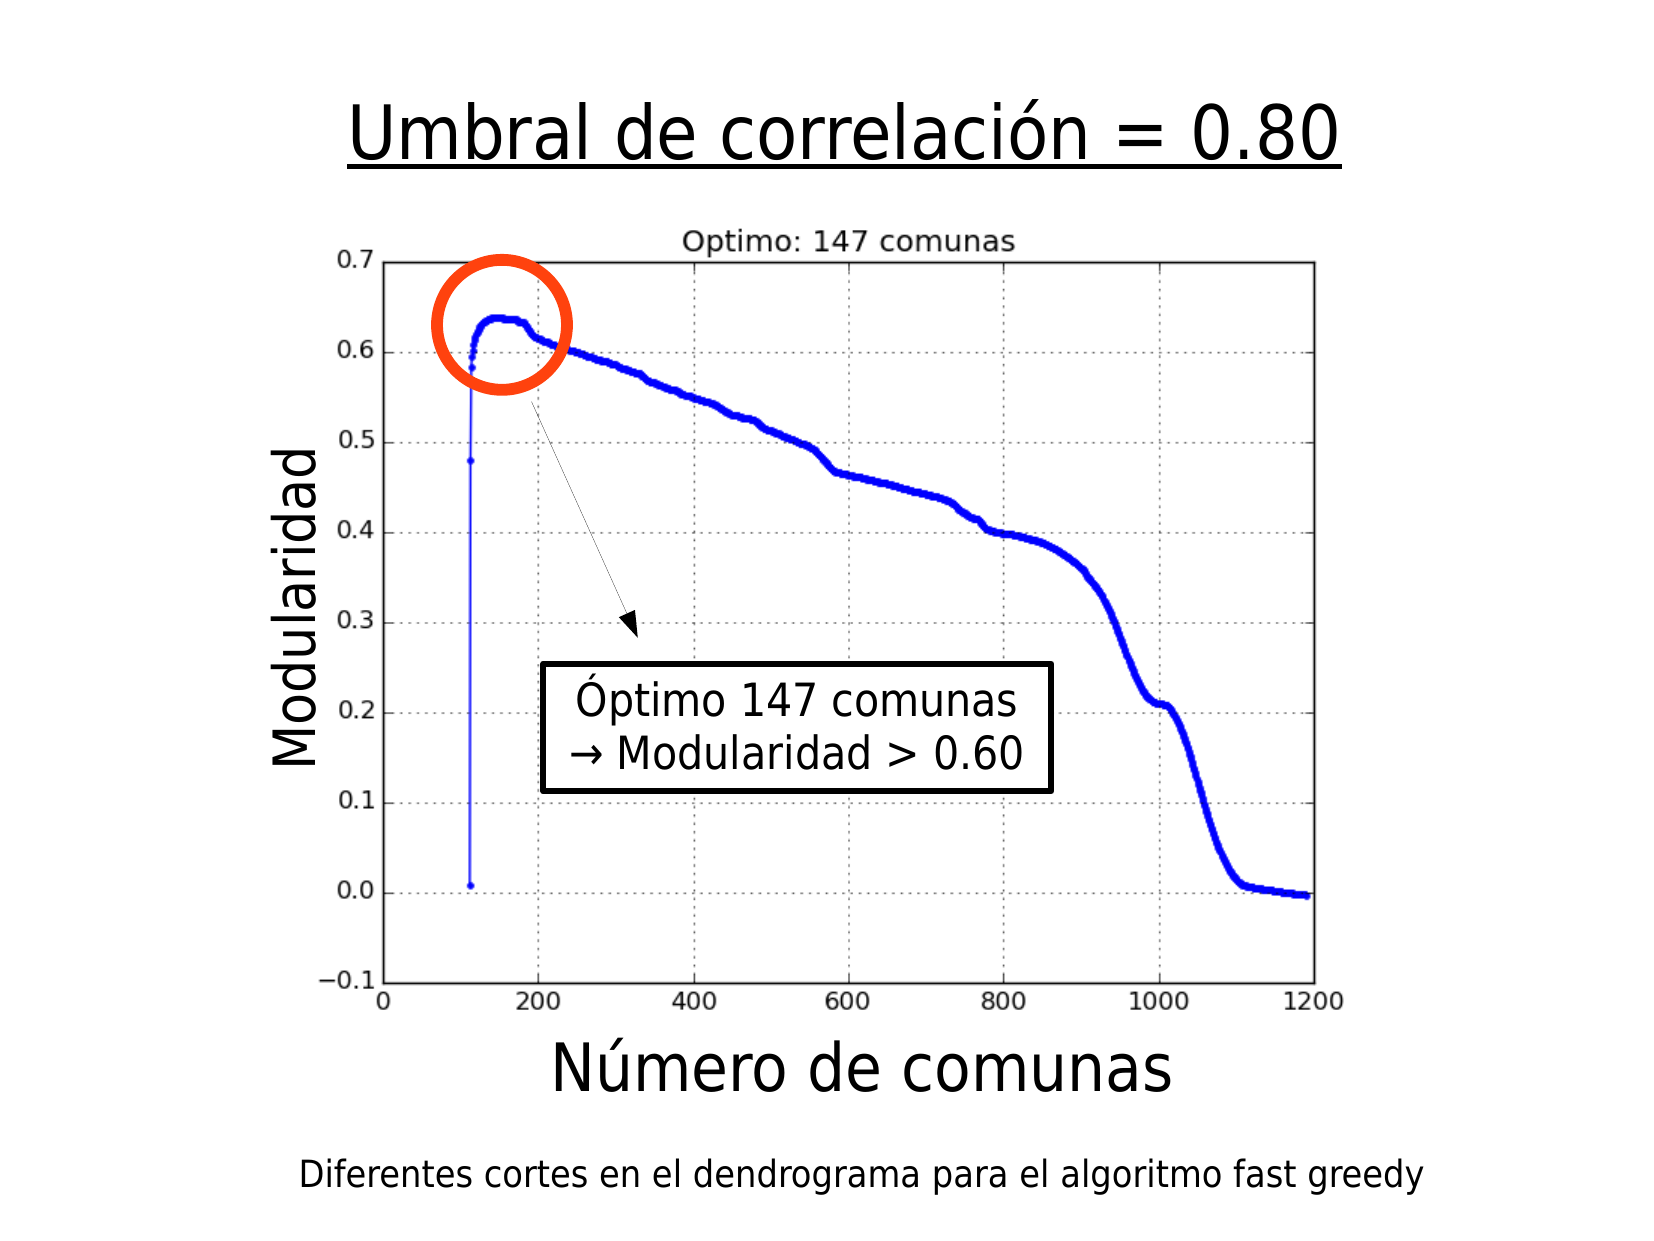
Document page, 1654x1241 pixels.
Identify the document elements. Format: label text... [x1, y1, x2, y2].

text_box Modularidad [253, 419, 337, 798]
picture [233, 186, 1434, 1073]
text_box Umbral de correlación = 0.80 [188, 82, 1501, 186]
text_box Número de comunas [259, 1021, 1465, 1115]
text_box Óptimo 147 comunas → Modularidad > 0.60 [543, 663, 1052, 792]
text_box Diferentes cortes en el dendrograma para el algoritmo fast greedy [147, 1145, 1577, 1205]
